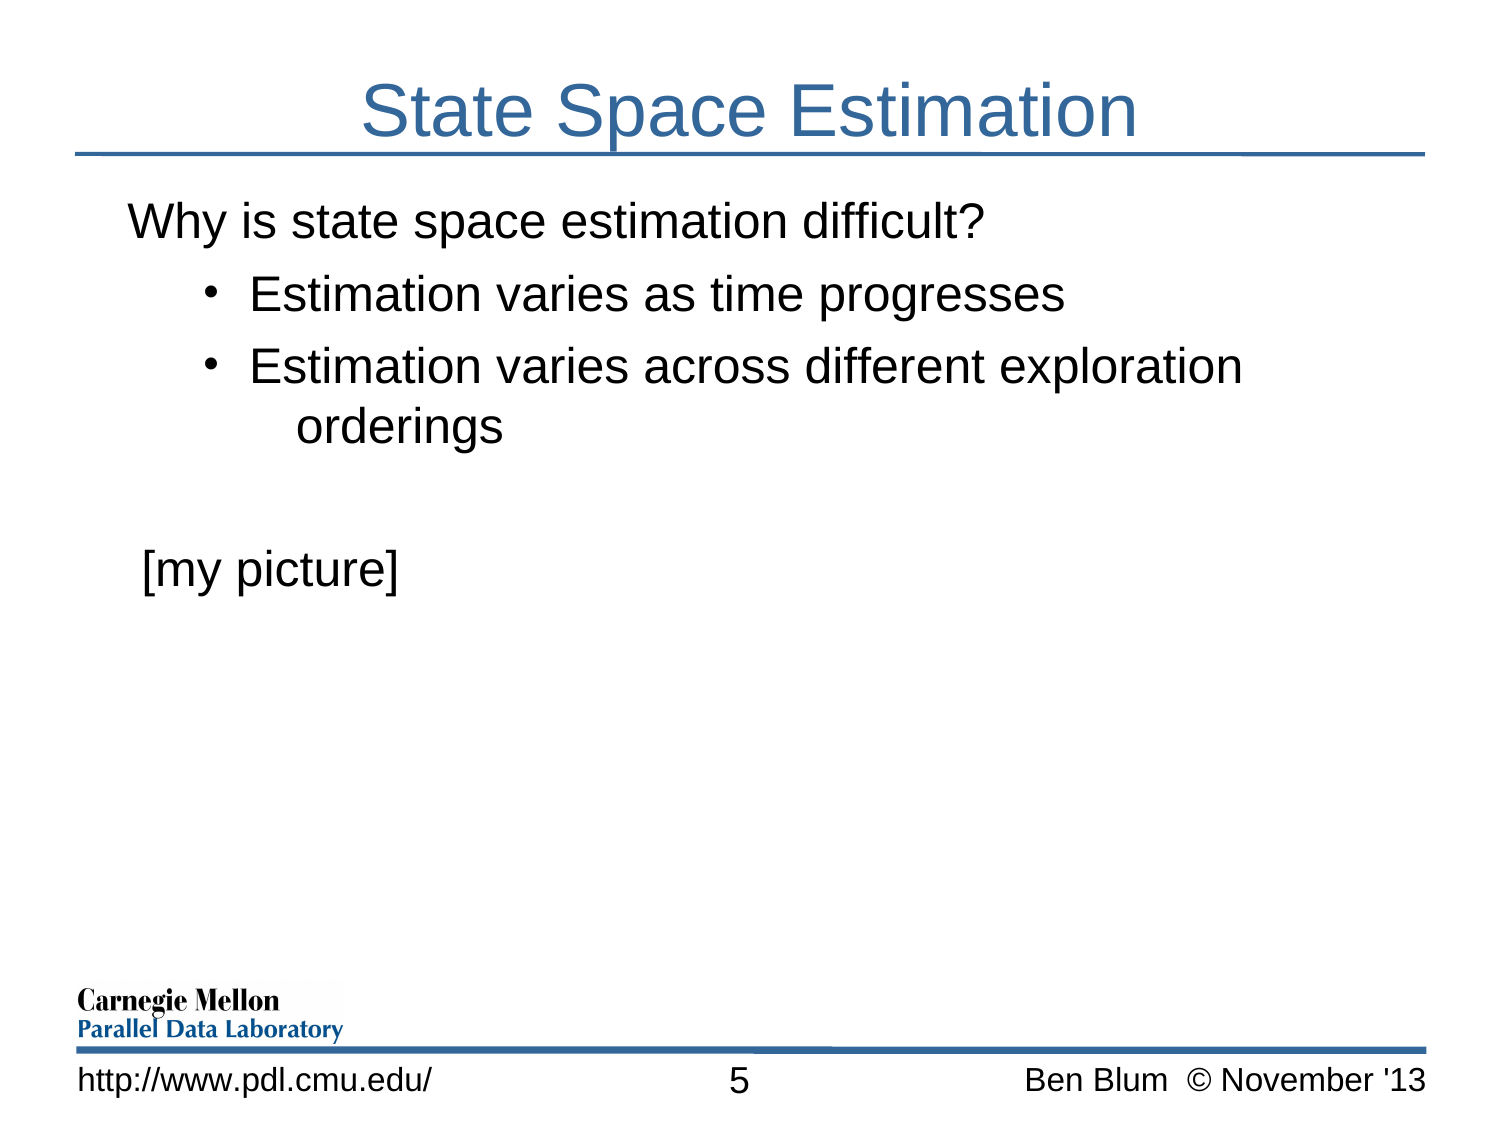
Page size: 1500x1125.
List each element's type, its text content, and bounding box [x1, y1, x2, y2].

list Why is state space estimation difficult? Estimation varies as time progresses Estimation varies across different exploration orderings [my picture] [112, 181, 1426, 938]
picture [77, 979, 343, 1044]
title State Space Estimation [112, 49, 1388, 163]
